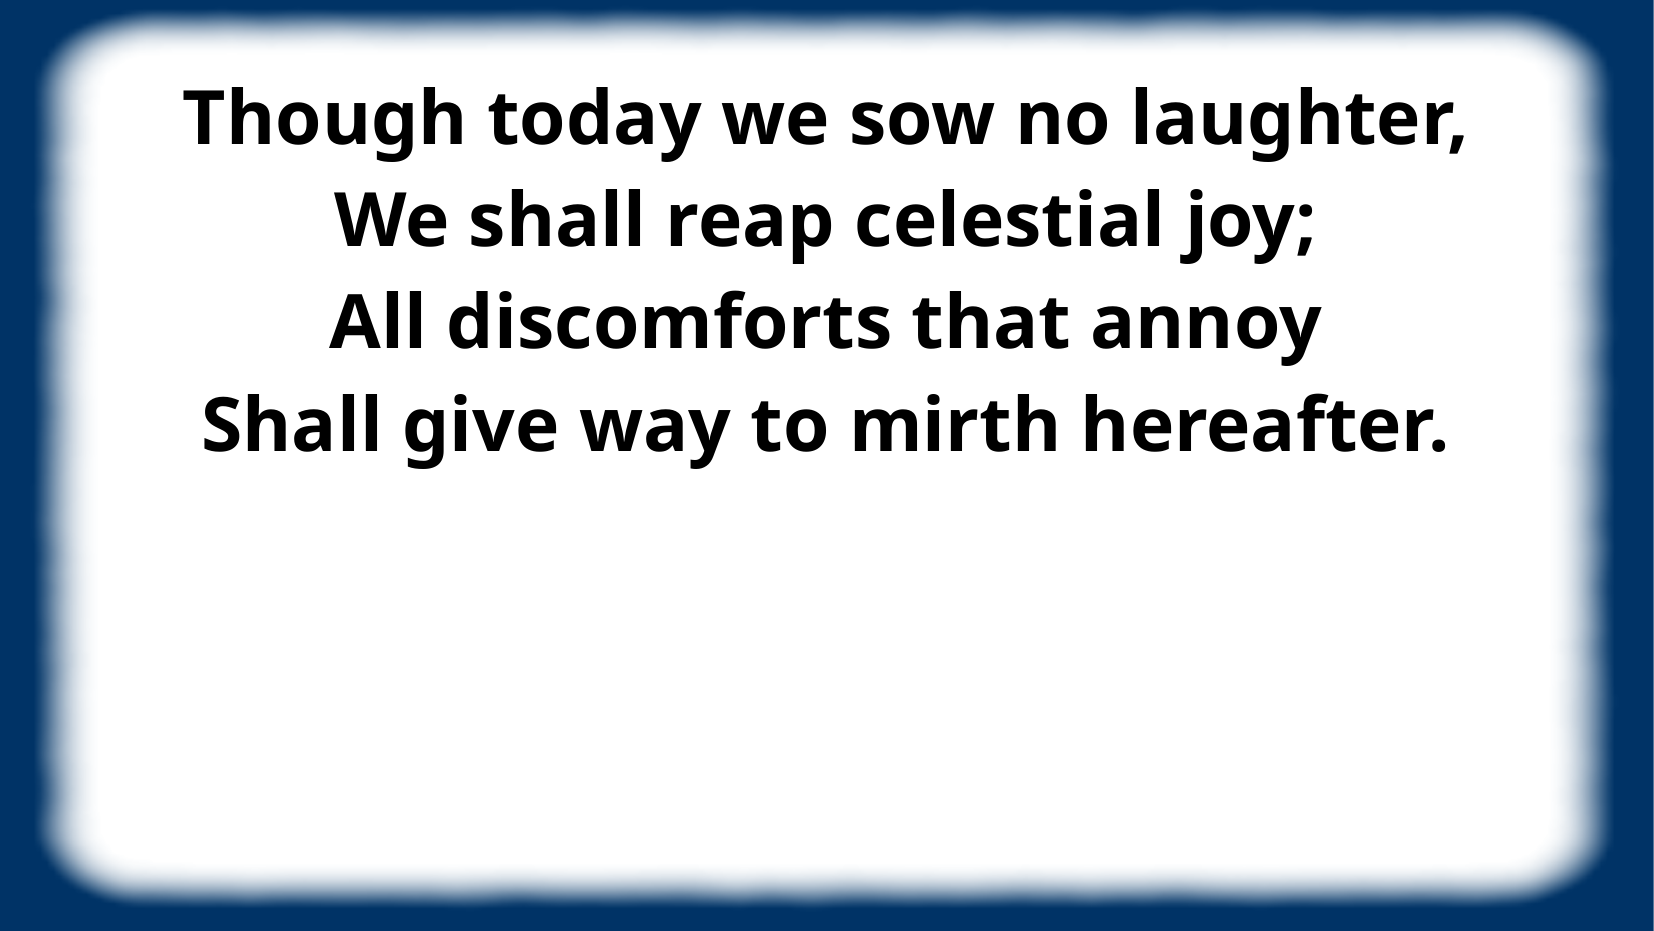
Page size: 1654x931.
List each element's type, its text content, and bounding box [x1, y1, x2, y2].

picture [0, 0, 1654, 931]
text_box Though today we sow no laughter, We shall reap celestial joy; All discomforts that annoy Shall give way to mirth hereafter. [91, 56, 1562, 481]
